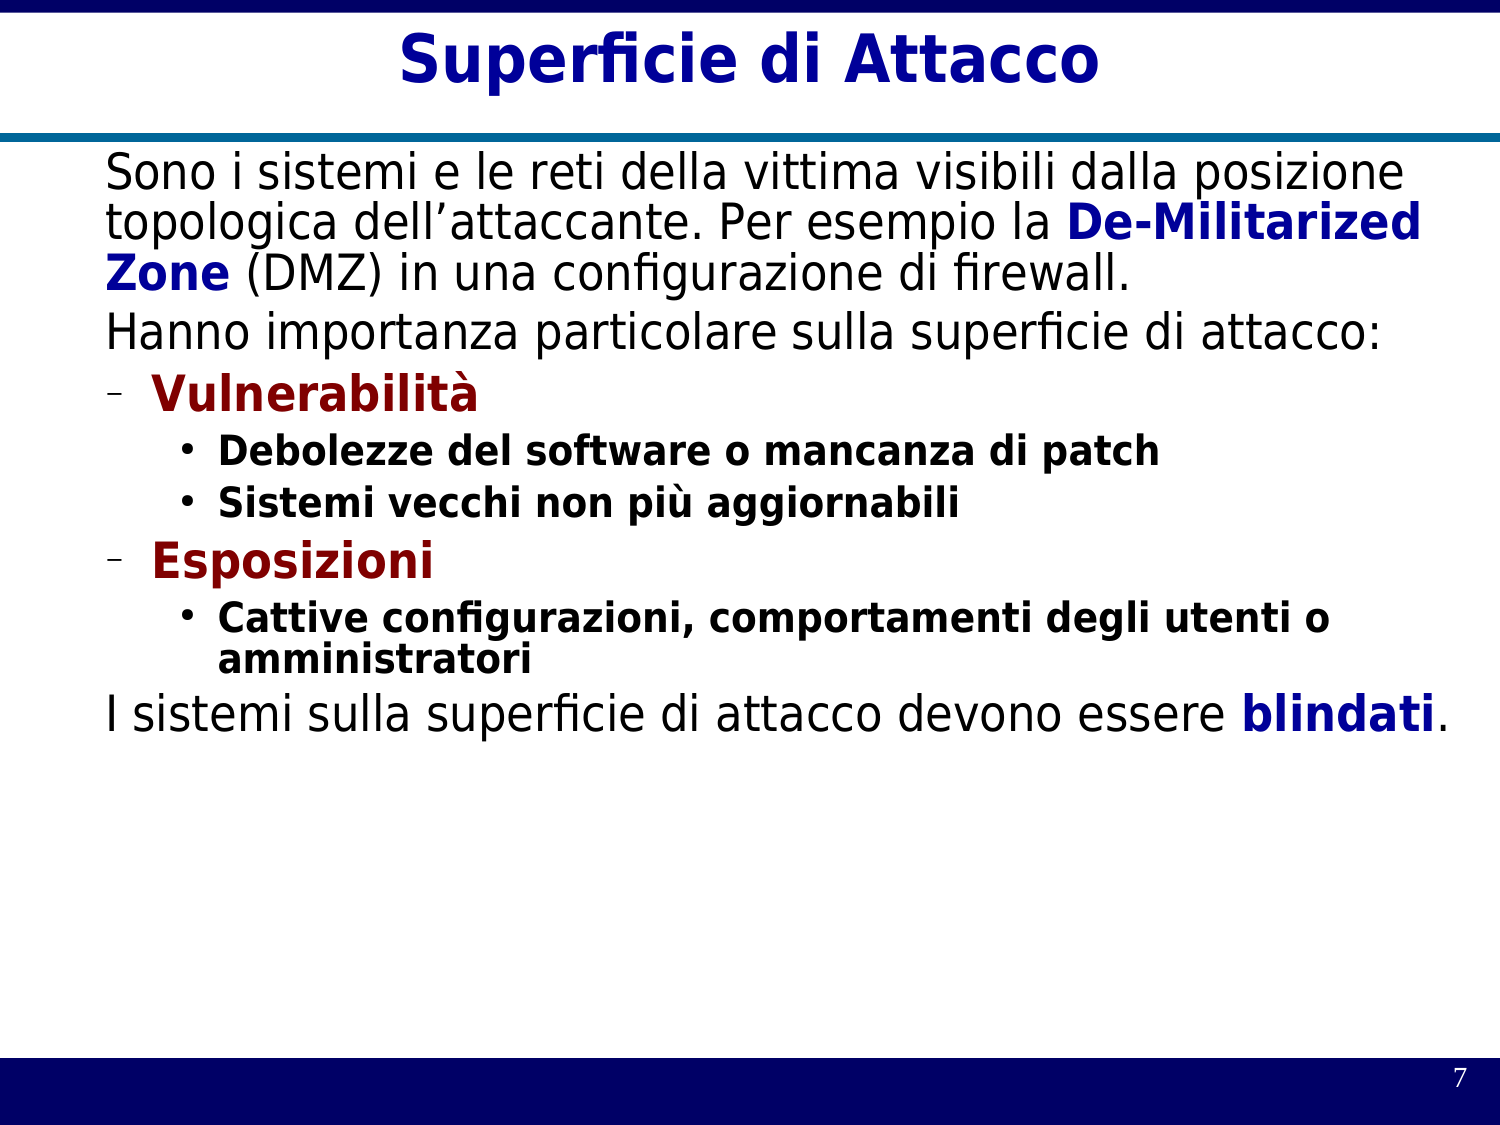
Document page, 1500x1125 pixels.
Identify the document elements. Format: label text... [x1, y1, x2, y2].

title Superficie di Attacco [30, 0, 1471, 126]
list Sono i sistemi e le reti della vittima visibili dalla posizione topologica dell’attaccante. Per esempio la De-Militarized Zone (DMZ) in una configurazione di firewall. Hanno importanza particolare sulla superficie di attacco: Vulnerabilità Debolezze del software o mancanza di patch Sistemi vecchi non più aggiornabili Esposizioni Cattive configurazioni, comportamenti degli utenti o amministratori I sistemi sulla superficie di attacco devono essere blindati. [30, 149, 1471, 1037]
